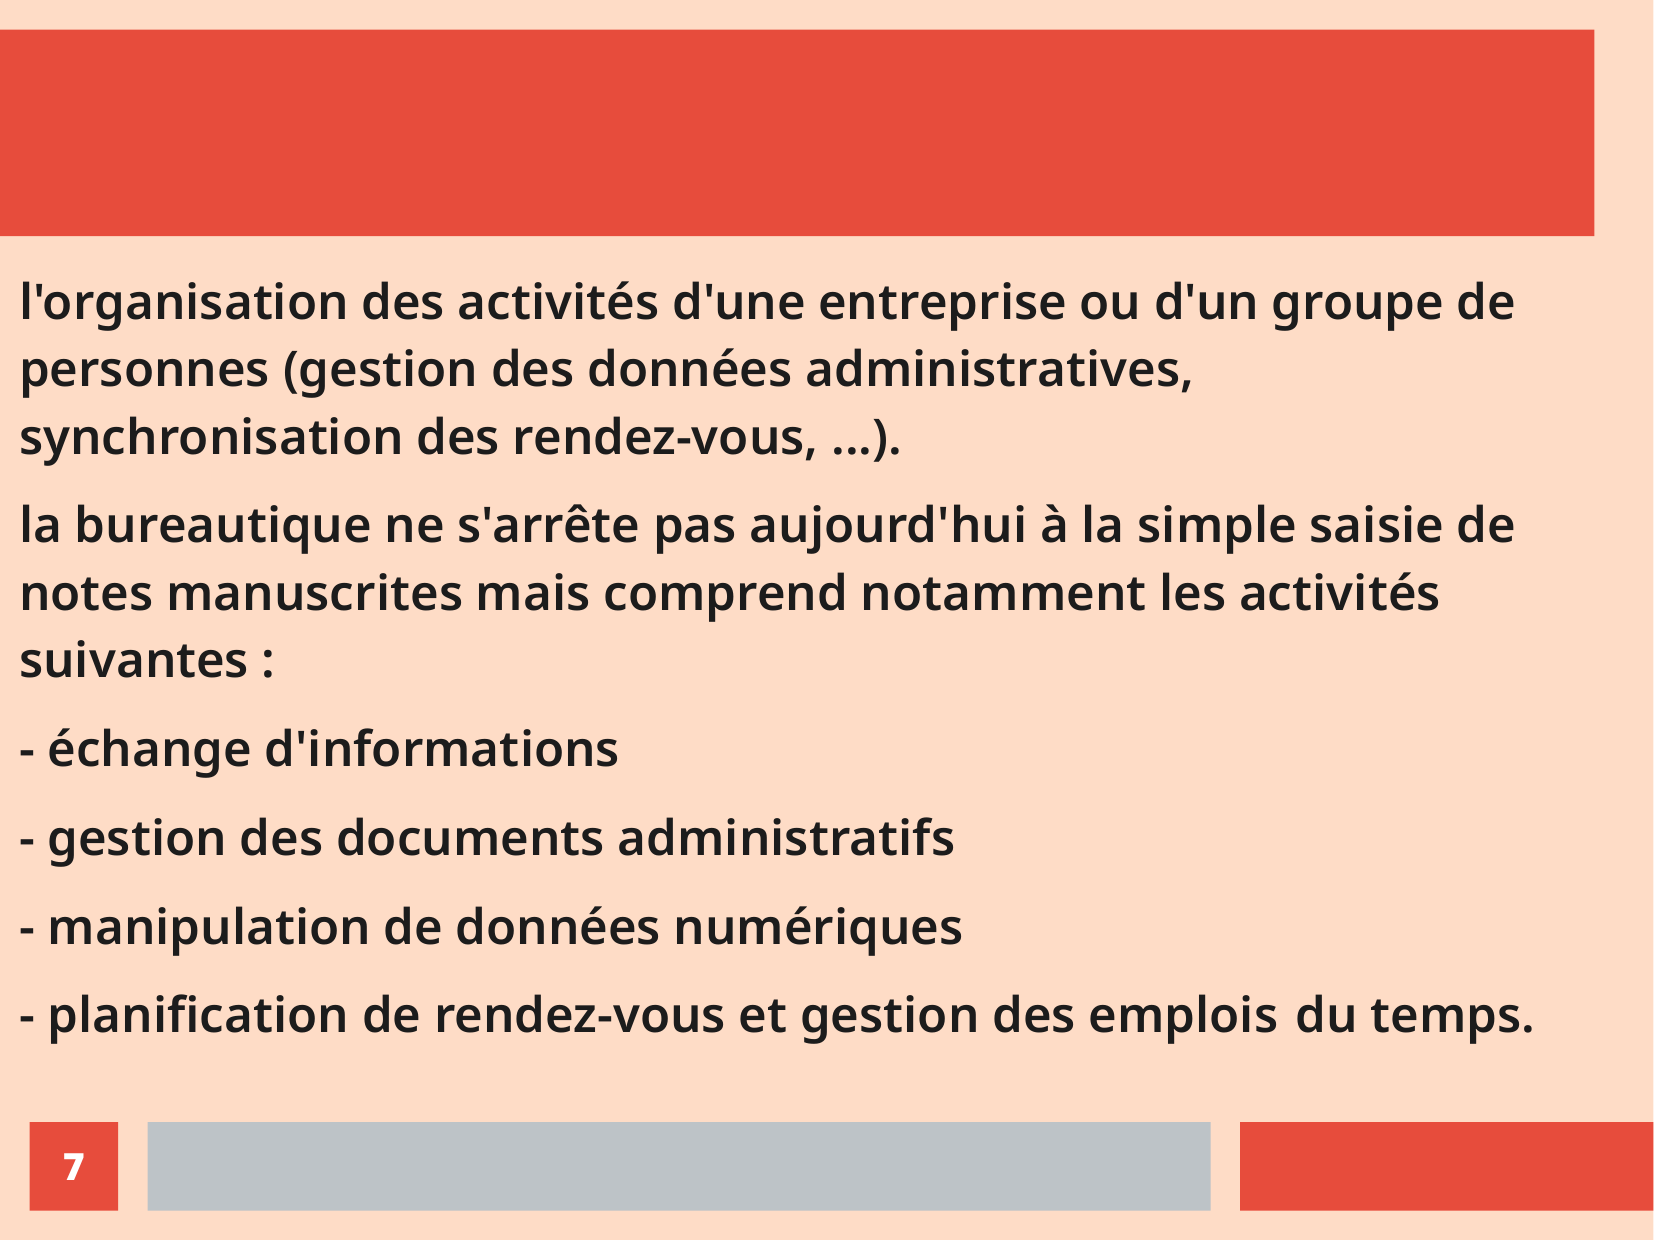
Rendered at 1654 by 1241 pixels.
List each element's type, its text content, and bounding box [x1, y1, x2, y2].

list l'organisation des activités d'une entreprise ou d'un groupe de personnes (gestion des données administratives, synchronisation des rendez-vous, ...). la bureautique ne s'arrête pas aujourd'hui à la simple saisie de notes manuscrites mais comprend notamment les activités suivantes : - échange d'informations - gestion des documents administratifs - manipulation de données numériques - planification de rendez-vous et gestion des emplois du temps. [19, 266, 1565, 1093]
